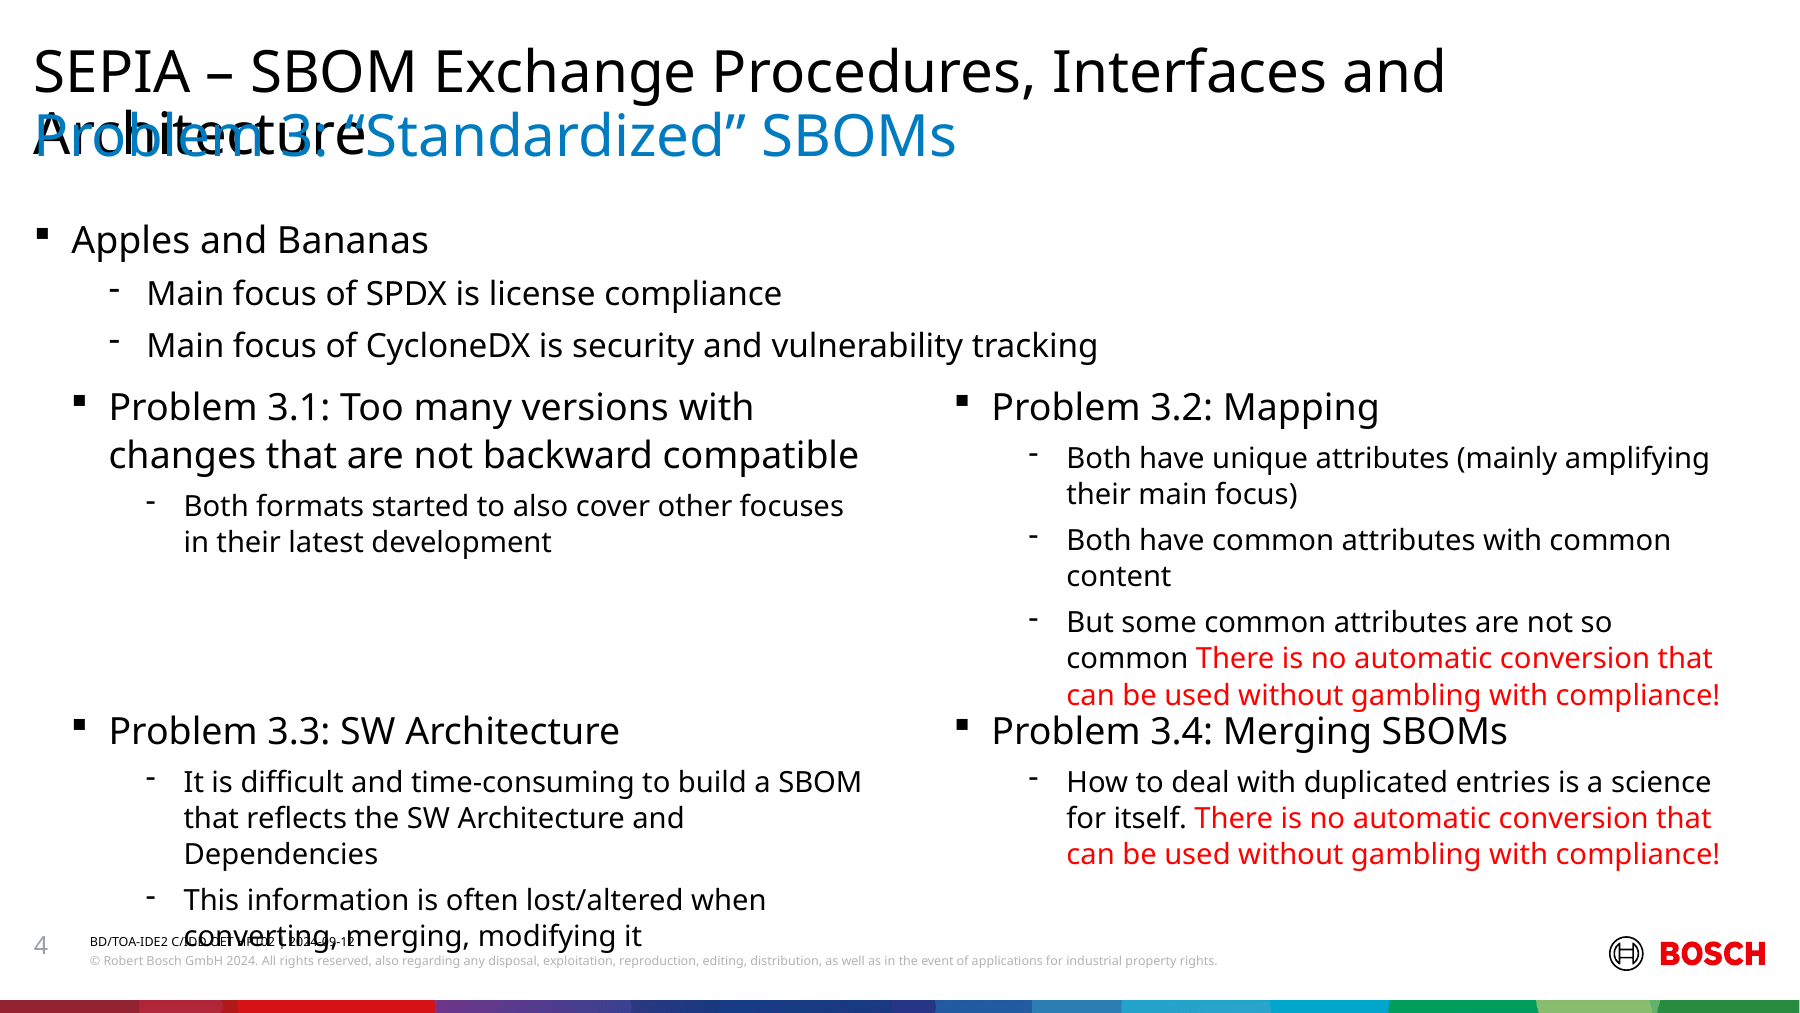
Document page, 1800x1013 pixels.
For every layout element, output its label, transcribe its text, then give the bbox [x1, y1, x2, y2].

list Problem 3.4: Merging SBOMs How to deal with duplicated entries is a science for itself. There is no automatic conversion that can be used without gambling with compliance! [953, 703, 1729, 929]
title Problem 3: “Standardized” SBOMs [33, 106, 1766, 171]
list SEPIA – SBOM Exchange Procedures, Interfaces and Architecture [33, 42, 1766, 106]
slide_number <number> [33, 929, 81, 997]
picture [0, 1000, 1270, 1013]
list Apples and Bananas Main focus of SPDX is license compliance Main focus of CycloneDX is security and vulnerability tracking [33, 212, 1729, 550]
list Problem 3.3: SW Architecture It is difficult and time-consuming to build a SBOM that reflects the SW Architecture and Dependencies This information is often lost/altered when converting, merging, modifying it [70, 703, 868, 929]
list Problem 3.1: Too many versions with changes that are not backward compatible Both formats started to also cover other focuses in their latest development [70, 379, 868, 605]
picture [1388, 1000, 1800, 1013]
list Problem 3.2: Mapping Both have unique attributes (mainly amplifying their main focus) Both have common attributes with common content But some common attributes are not so common There is no automatic conversion that can be used without gambling with compliance! [953, 379, 1729, 605]
